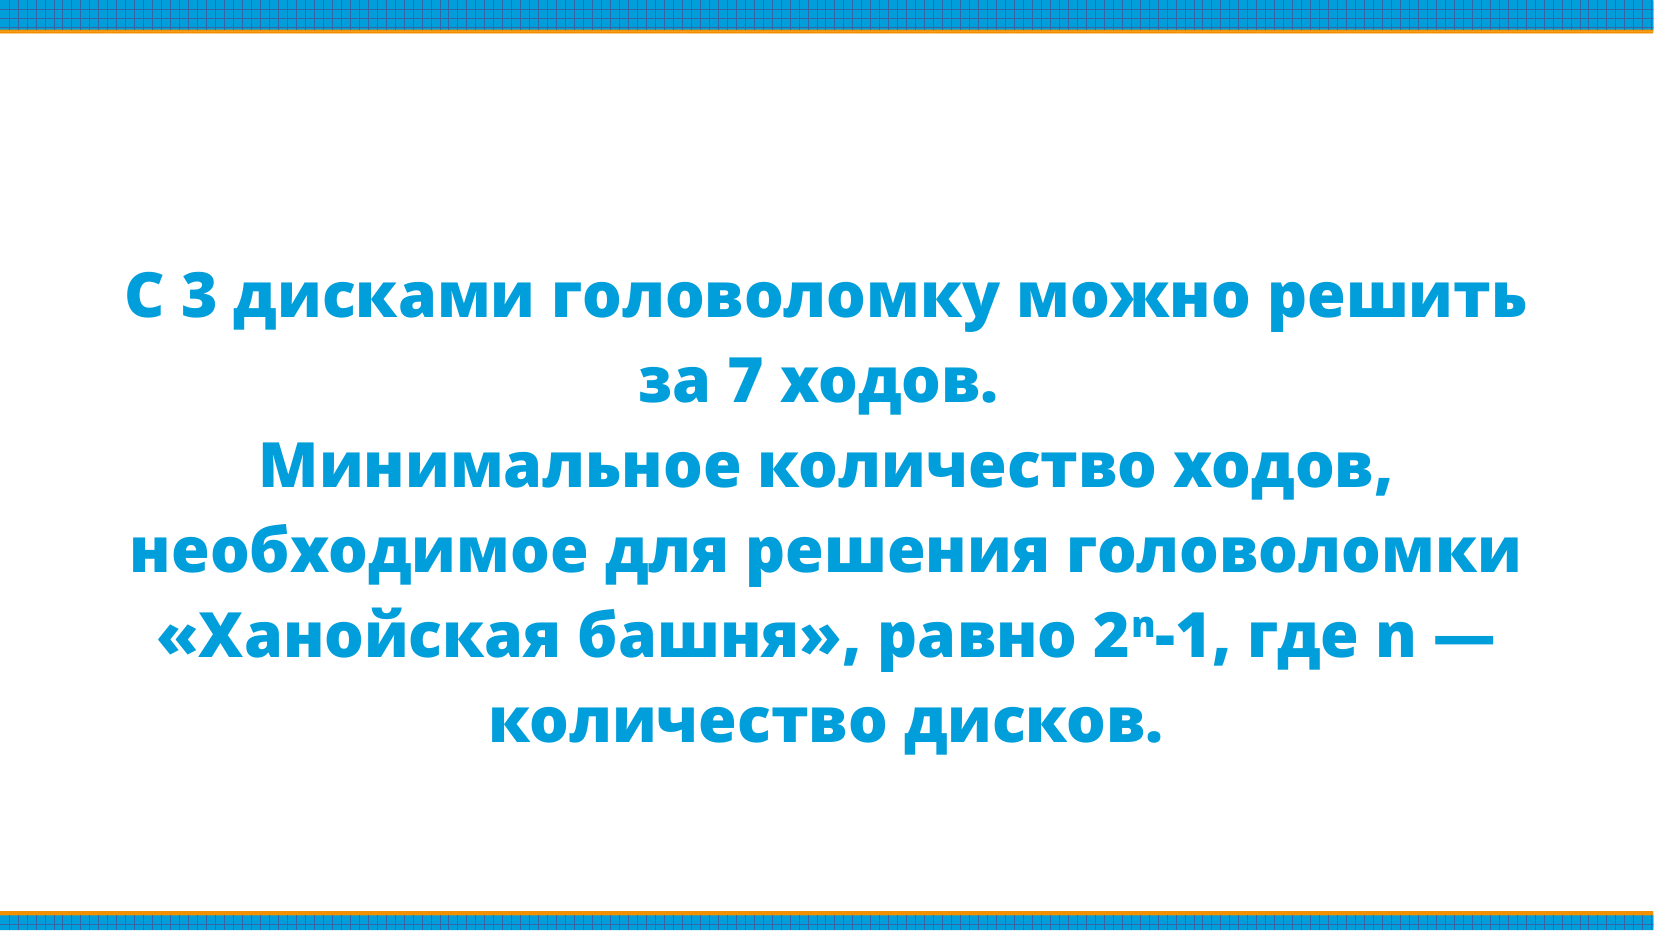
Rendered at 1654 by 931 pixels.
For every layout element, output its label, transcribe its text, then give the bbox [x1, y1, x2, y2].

subtitle С 3 дисками головоломку можно решить за 7 ходов. Минимальное количество ходов, необходимое для решения головоломки «Ханойская башня», равно 2n-1, где n — количество дисков. [82, 103, 1571, 824]
